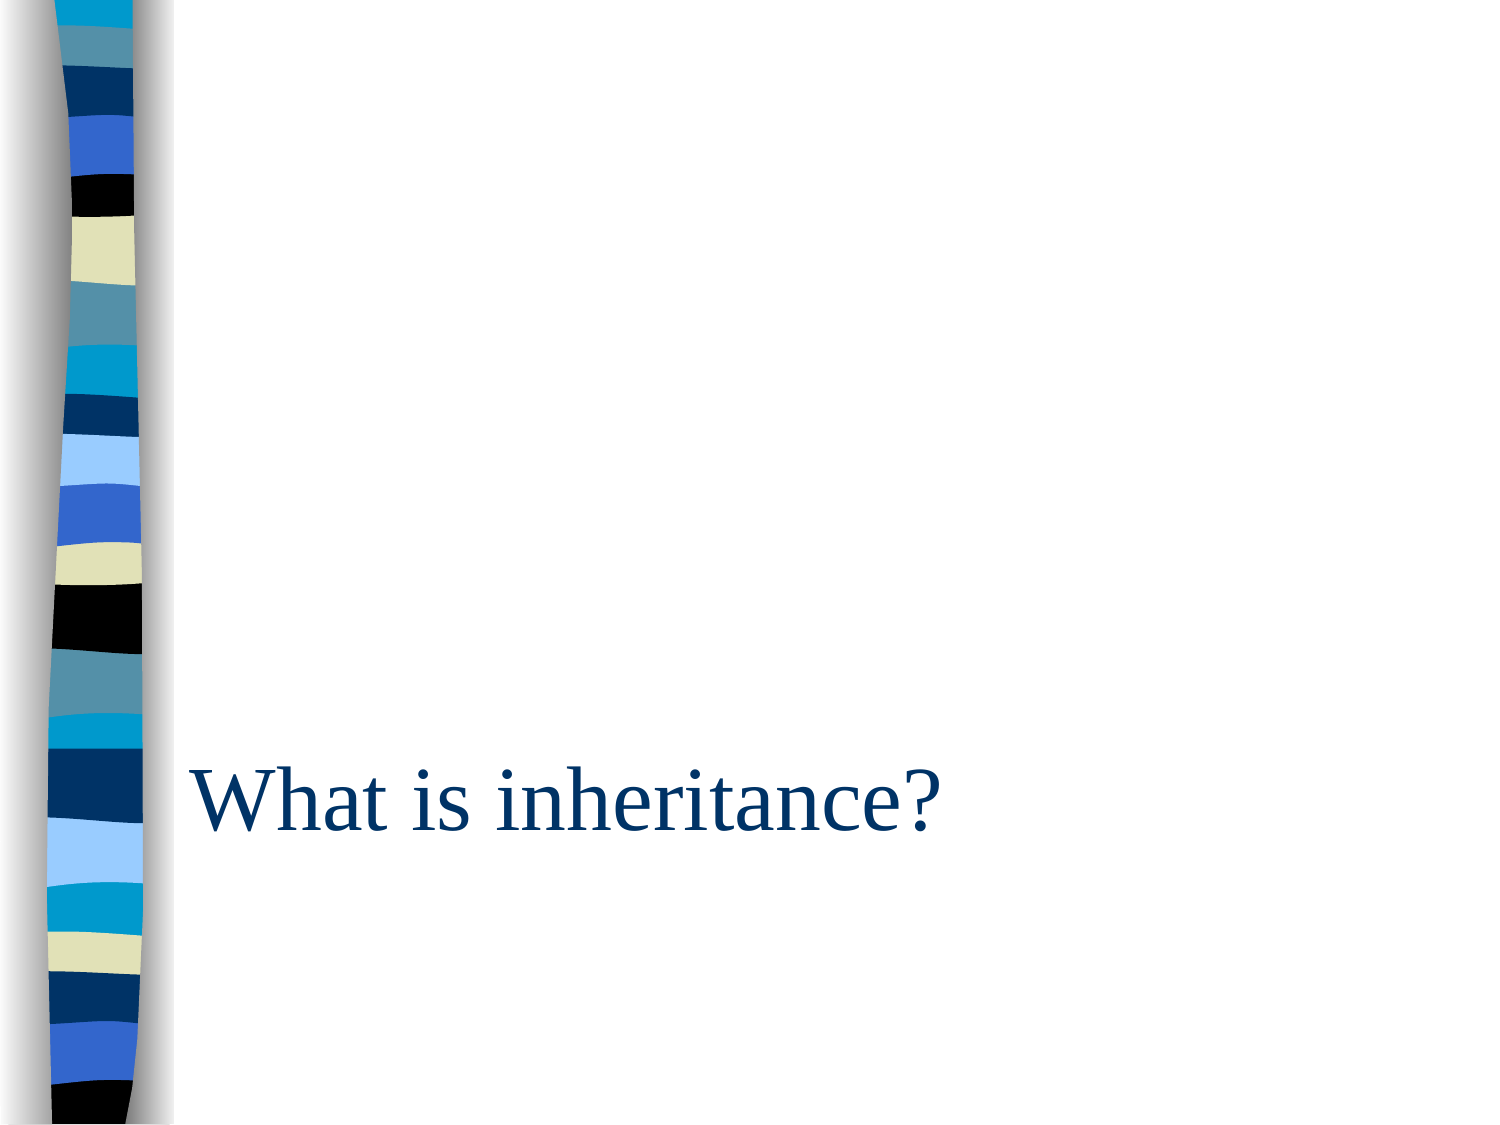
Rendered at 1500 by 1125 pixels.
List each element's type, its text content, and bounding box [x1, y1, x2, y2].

title What is inheritance? [174, 699, 1450, 888]
